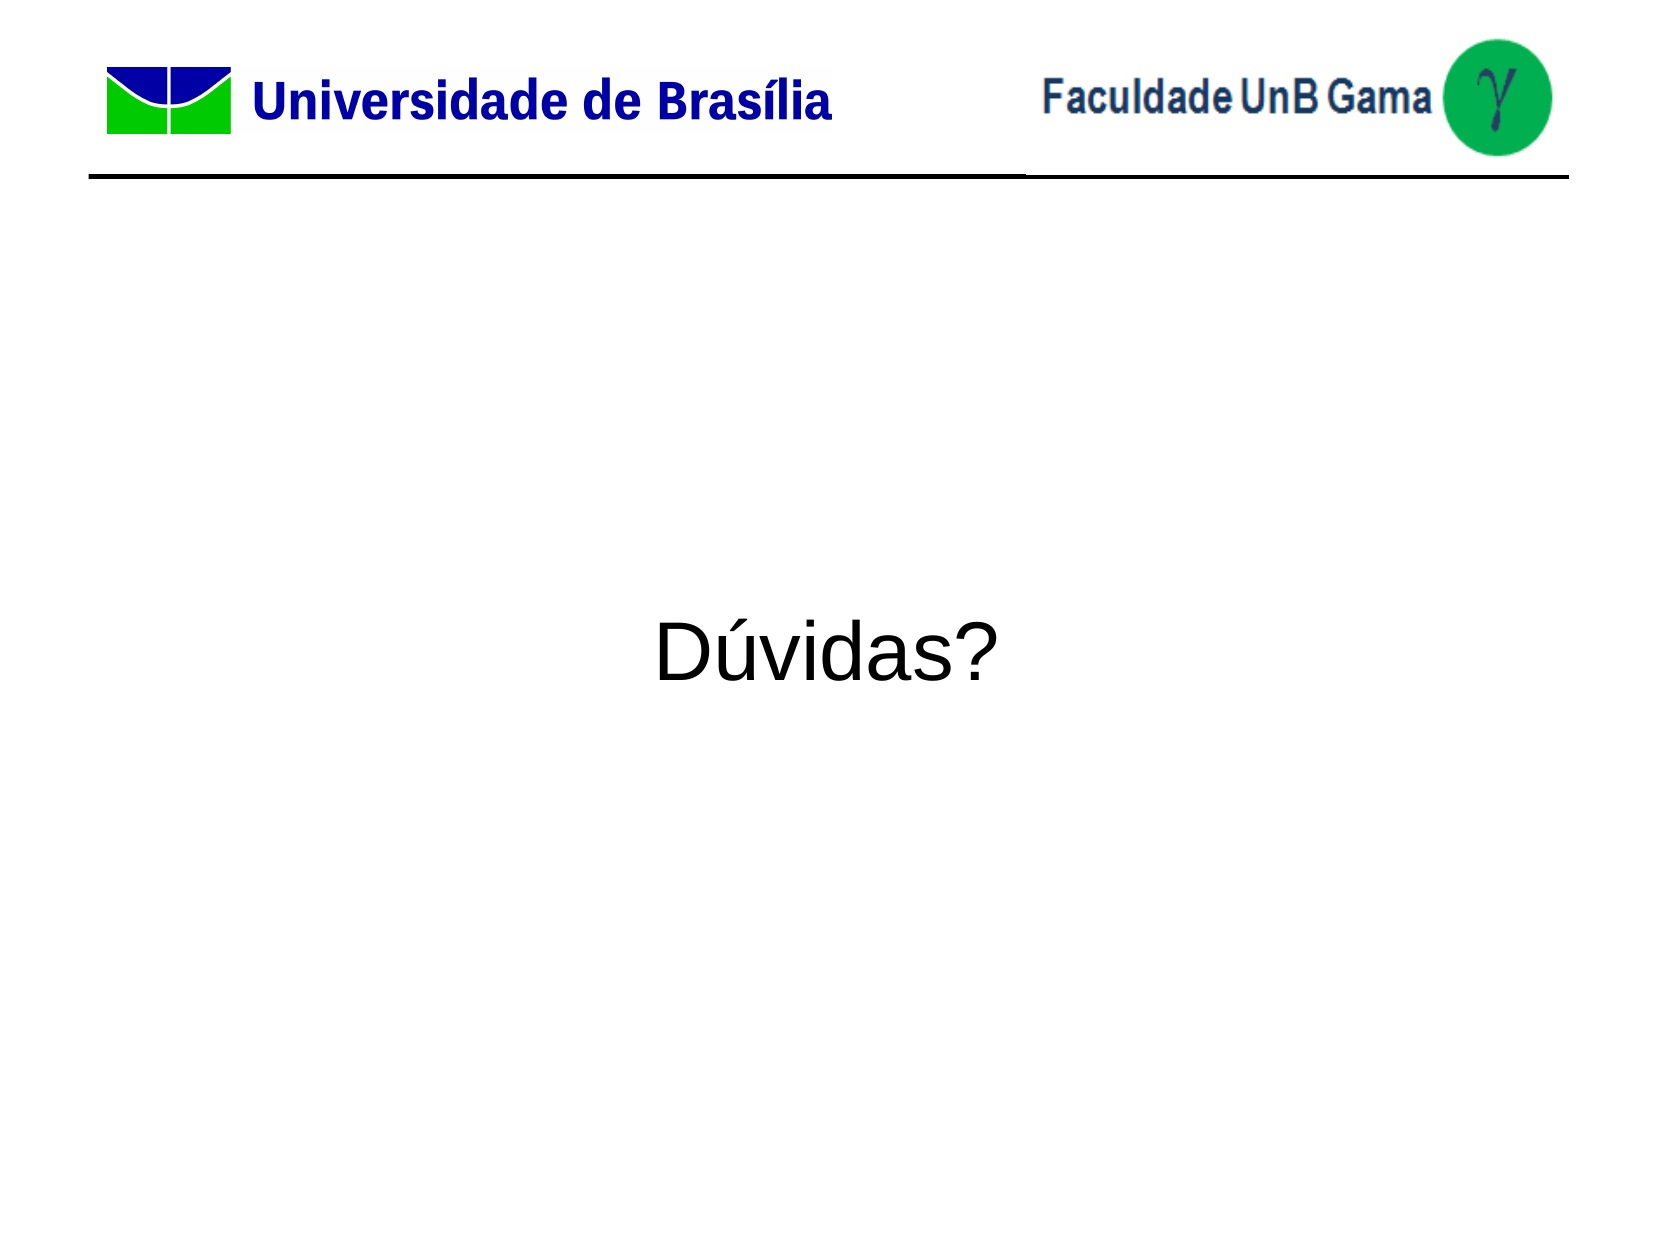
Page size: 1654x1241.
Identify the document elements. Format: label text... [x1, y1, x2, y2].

picture [88, 26, 1571, 225]
subtitle Dúvidas? [82, 290, 1571, 1010]
